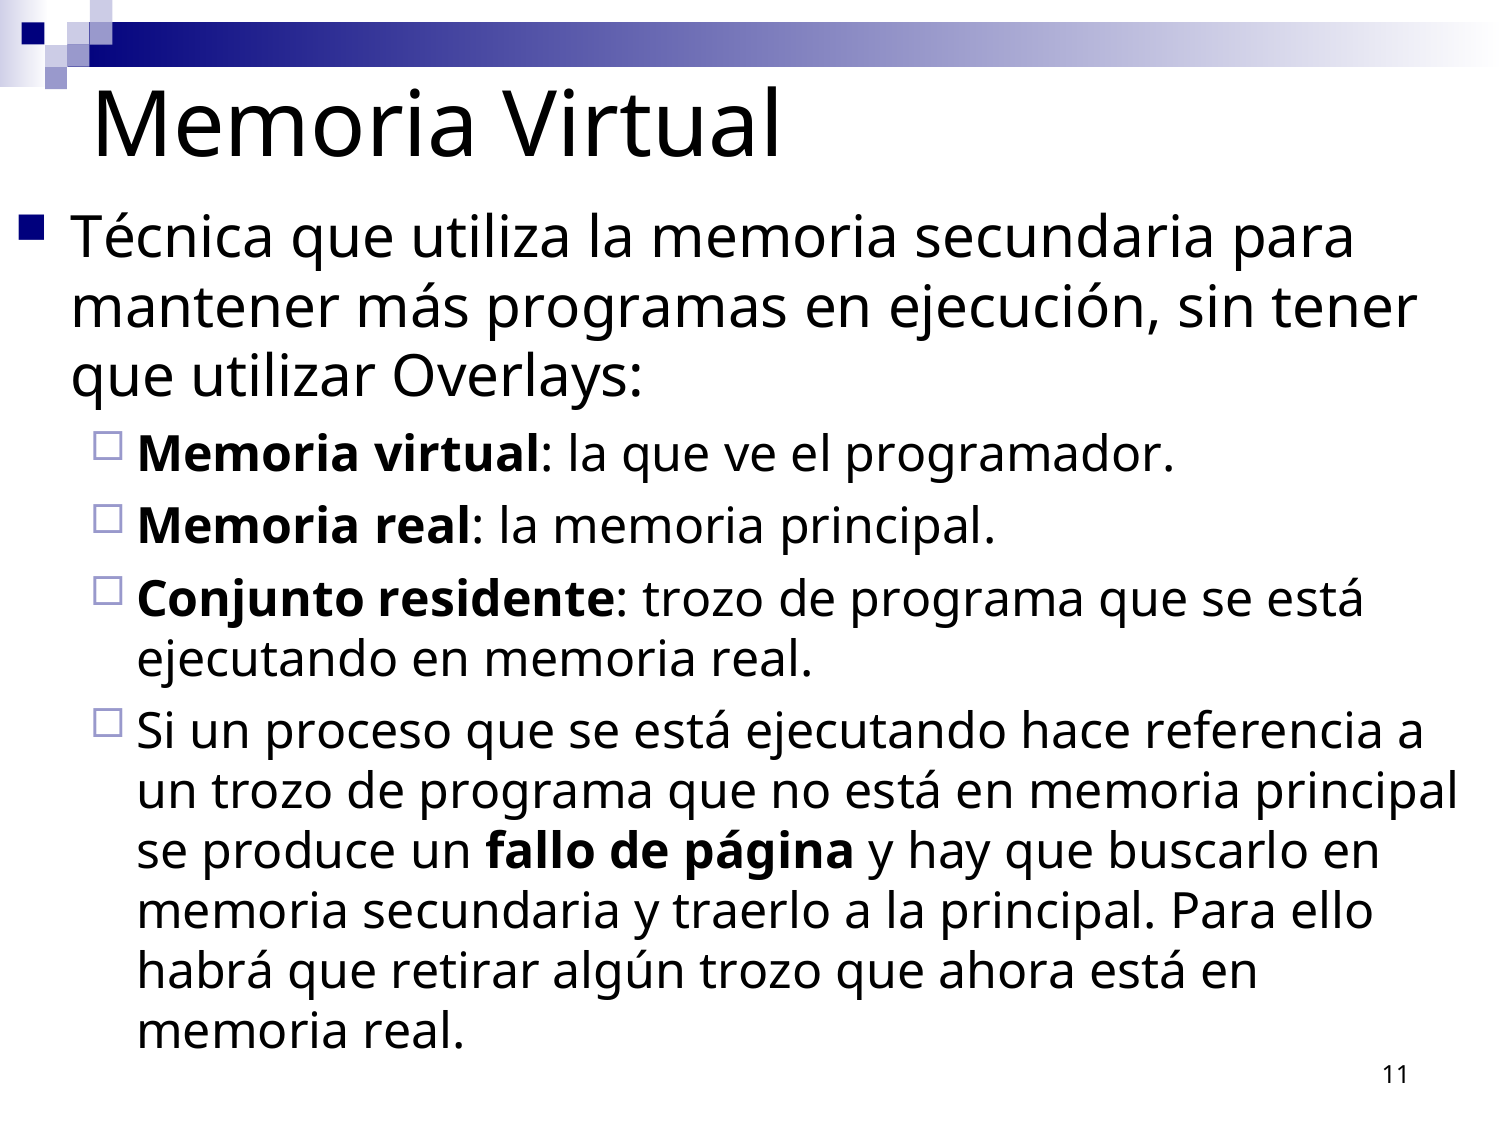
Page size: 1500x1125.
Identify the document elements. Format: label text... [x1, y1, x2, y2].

text_box <number> [1074, 1025, 1426, 1101]
text_box Técnica que utiliza la memoria secundaria para mantener más programas en ejecución, sin tener que utilizar Overlays: Memoria virtual: la que ve el programador. Memoria real: la memoria principal. Conjunto residente: trozo de programa que se está ejecutando en memoria real. Si un proceso que se está ejecutando hace referencia a un trozo de programa que no está en memoria principal se produce un fallo de página y hay que buscarlo en memoria secundaria y traerlo a la principal. Para ello habrá que retirar algún trozo que ahora está en memoria real. [0, 191, 1488, 929]
text_box Memoria Virtual [75, 6, 1426, 191]
